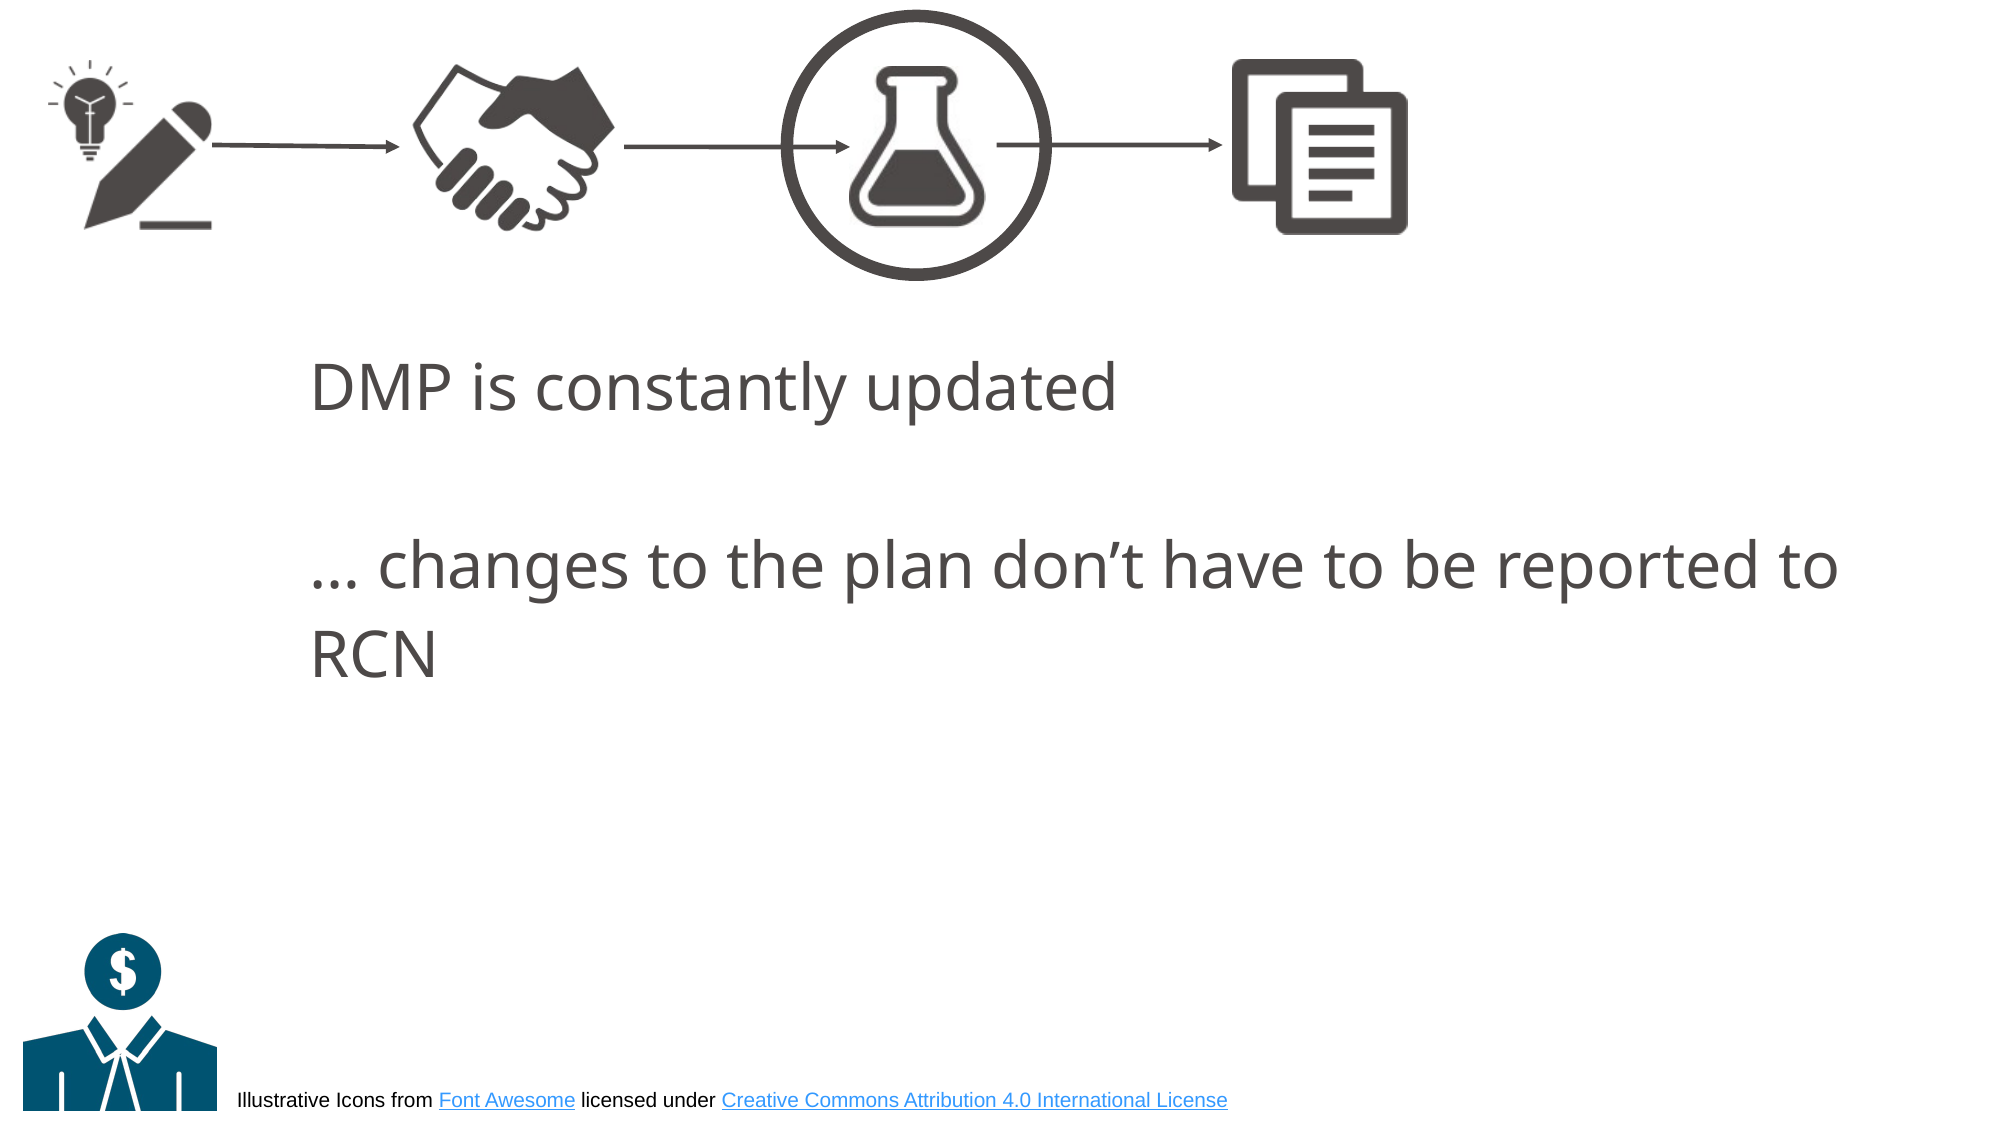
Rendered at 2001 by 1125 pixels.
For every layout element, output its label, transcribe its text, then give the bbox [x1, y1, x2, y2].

picture [60, 1072, 64, 1111]
picture [1232, 59, 1408, 235]
picture [399, 38, 625, 256]
picture [849, 66, 986, 228]
picture [177, 1072, 181, 1111]
picture [23, 933, 217, 1111]
text_box DMP is constantly updated … changes to the plan don’t have to be reported to RCN [294, 319, 1960, 706]
picture [110, 948, 135, 995]
picture [48, 60, 213, 230]
text_box Illustrative Icons from Font Awesome licensed under Creative Commons Attribution 4.0 International License [221, 1046, 1876, 1125]
